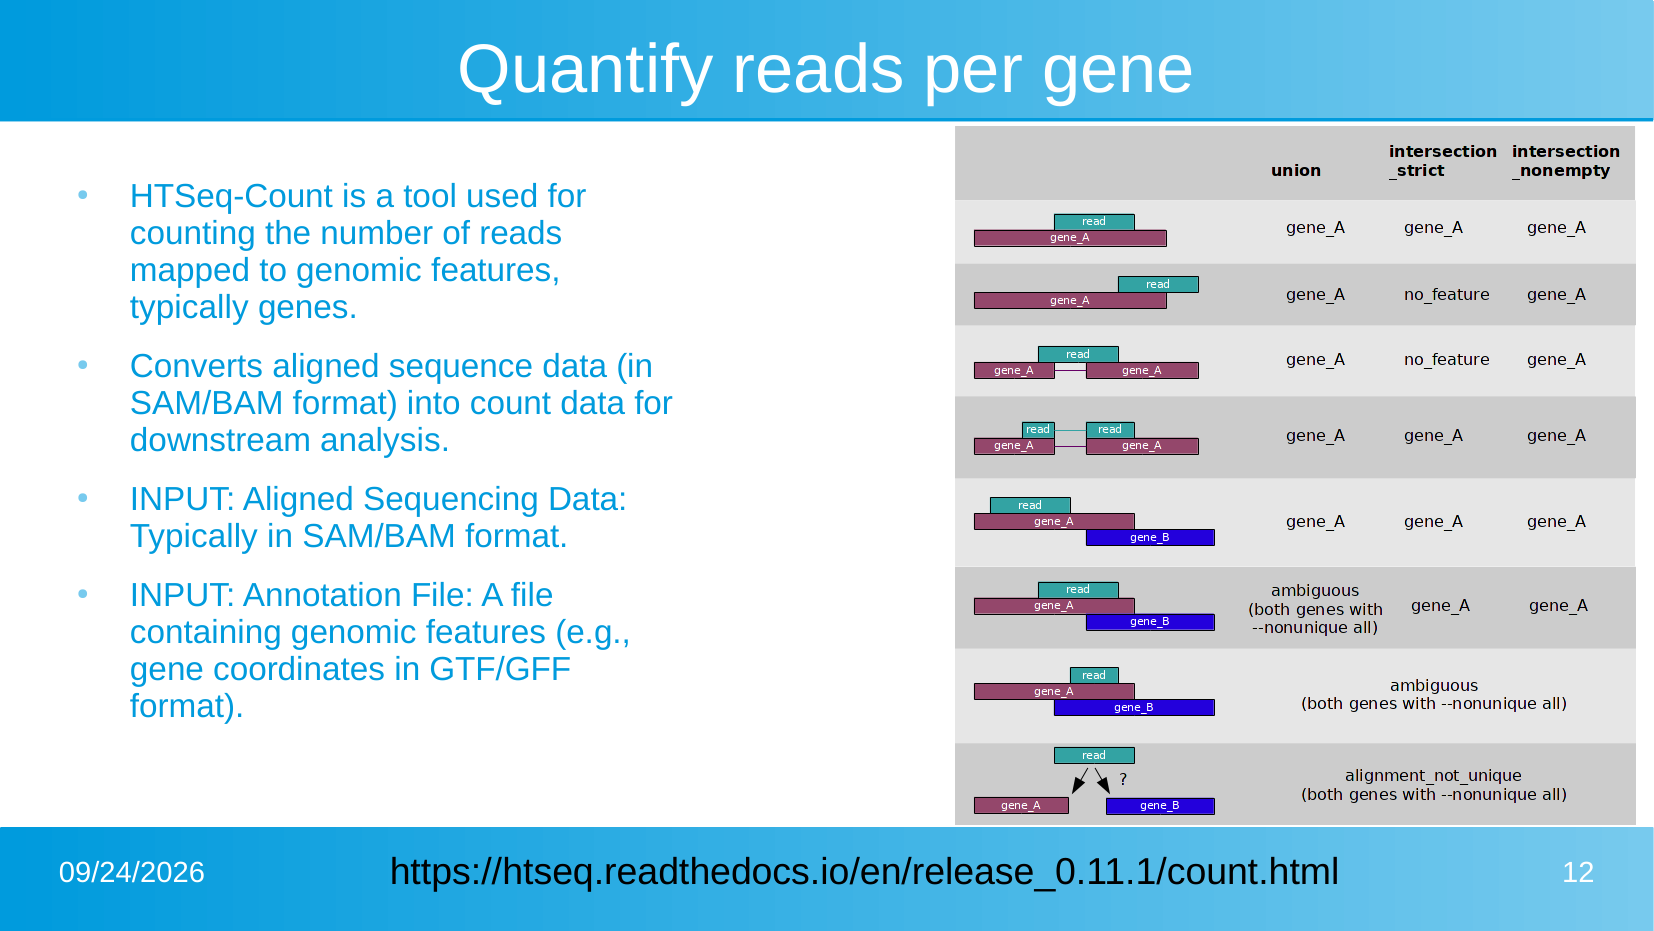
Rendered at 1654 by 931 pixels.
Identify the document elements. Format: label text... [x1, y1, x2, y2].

picture [955, 126, 1636, 826]
text_box https://htseq.readthedocs.io/en/release_0.11.1/count.html [375, 843, 1355, 901]
list HTSeq-Count is a tool used for counting the number of reads mapped to genomic features, typically genes. Converts aligned sequence data (in SAM/BAM format) into count data for downstream analysis. INPUT: Aligned Sequencing Data: Typically in SAM/BAM format. INPUT: Annotation File: A file containing genomic features (e.g., gene coordinates in GTF/GFF format). [59, 177, 676, 826]
title Quantify reads per gene [59, 29, 1595, 108]
